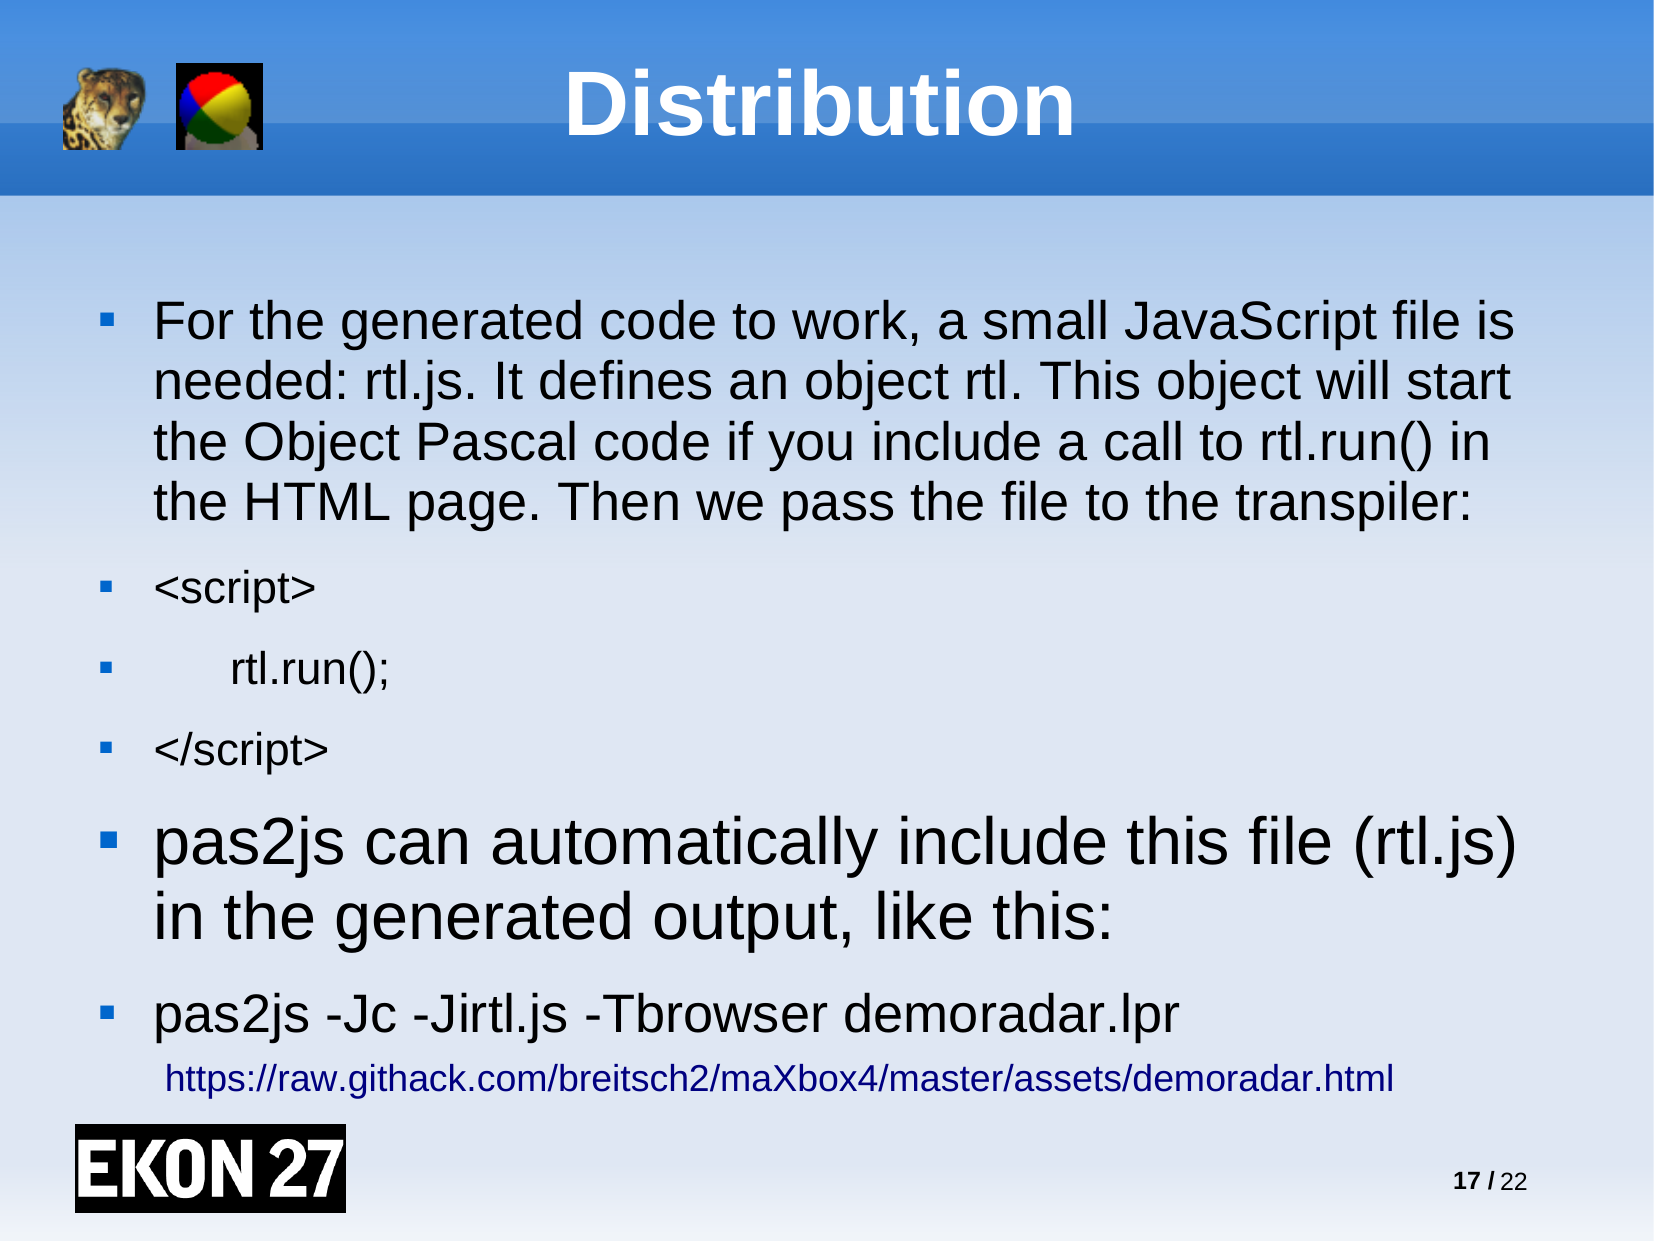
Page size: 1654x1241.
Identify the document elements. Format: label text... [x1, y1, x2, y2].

text_box https://raw.githack.com/breitsch2/maXbox4/master/assets/demoradar.html [150, 1050, 1501, 1126]
picture [176, 63, 263, 151]
title Distribution [76, 0, 1565, 208]
list For the generated code to work, a small JavaScript file is needed: rtl.js. It defines an object rtl. This object will start the Object Pascal code if you include a call to rtl.run() in the HTML page. Then we pass the file to the transpiler: <script> rtl.run(); </script> pas2js can automatically include this file (rtl.js) in the generated output, like this: pas2js -Jc -Jirtl.js -Tbrowser demoradar.lpr [82, 290, 1571, 1109]
picture [0, 0, 1654, 1241]
